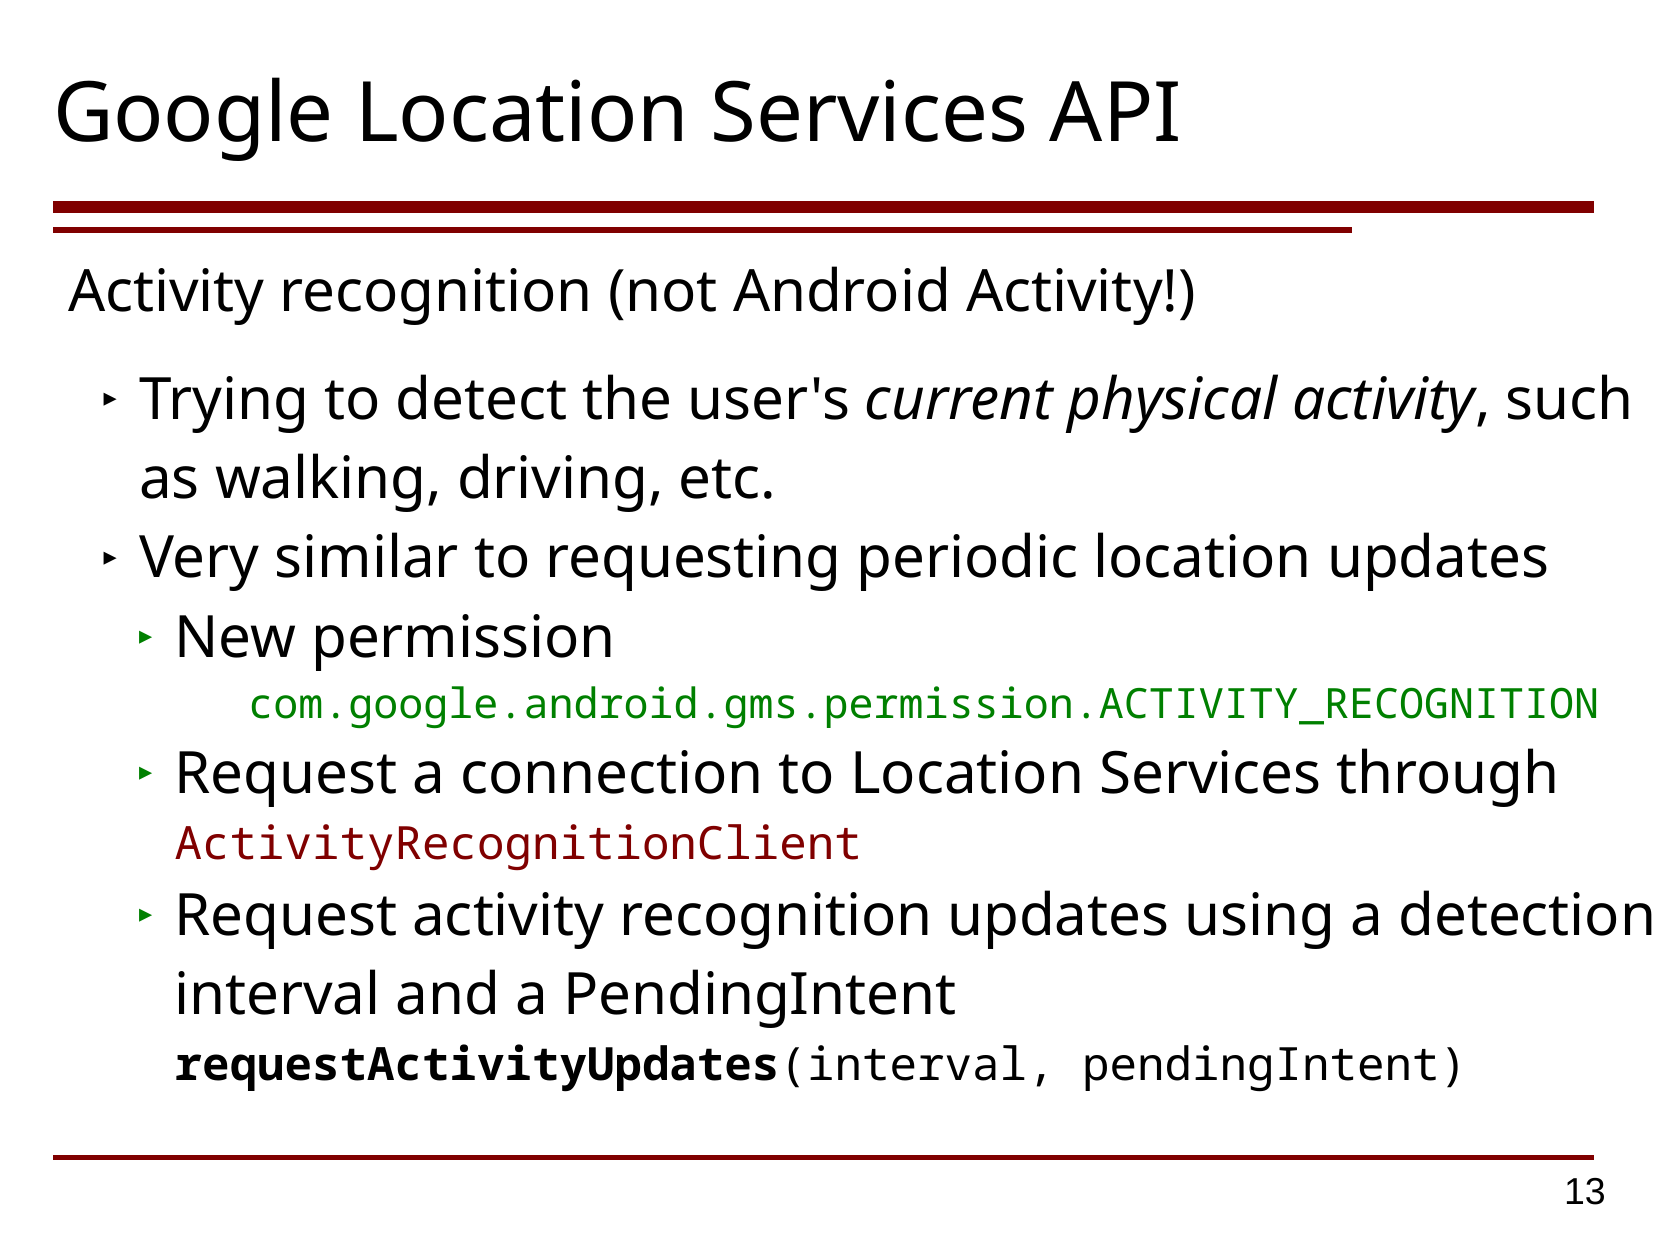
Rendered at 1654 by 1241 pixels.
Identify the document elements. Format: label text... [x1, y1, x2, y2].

text_box Activity recognition (not Android Activity!) Trying to detect the user's current physical activity, such as walking, driving, etc. Very similar to requesting periodic location updates New permission com.google.android.gms.permission.ACTIVITY_RECOGNITION Request a connection to Location Services through ActivityRecognitionClient Request activity recognition updates using a detection interval and a PendingIntent requestActivityUpdates(interval, pendingIntent) [53, 242, 1615, 1076]
text_box <número> [35, 1163, 1654, 1221]
subtitle Google Location Services API [53, 48, 1542, 172]
